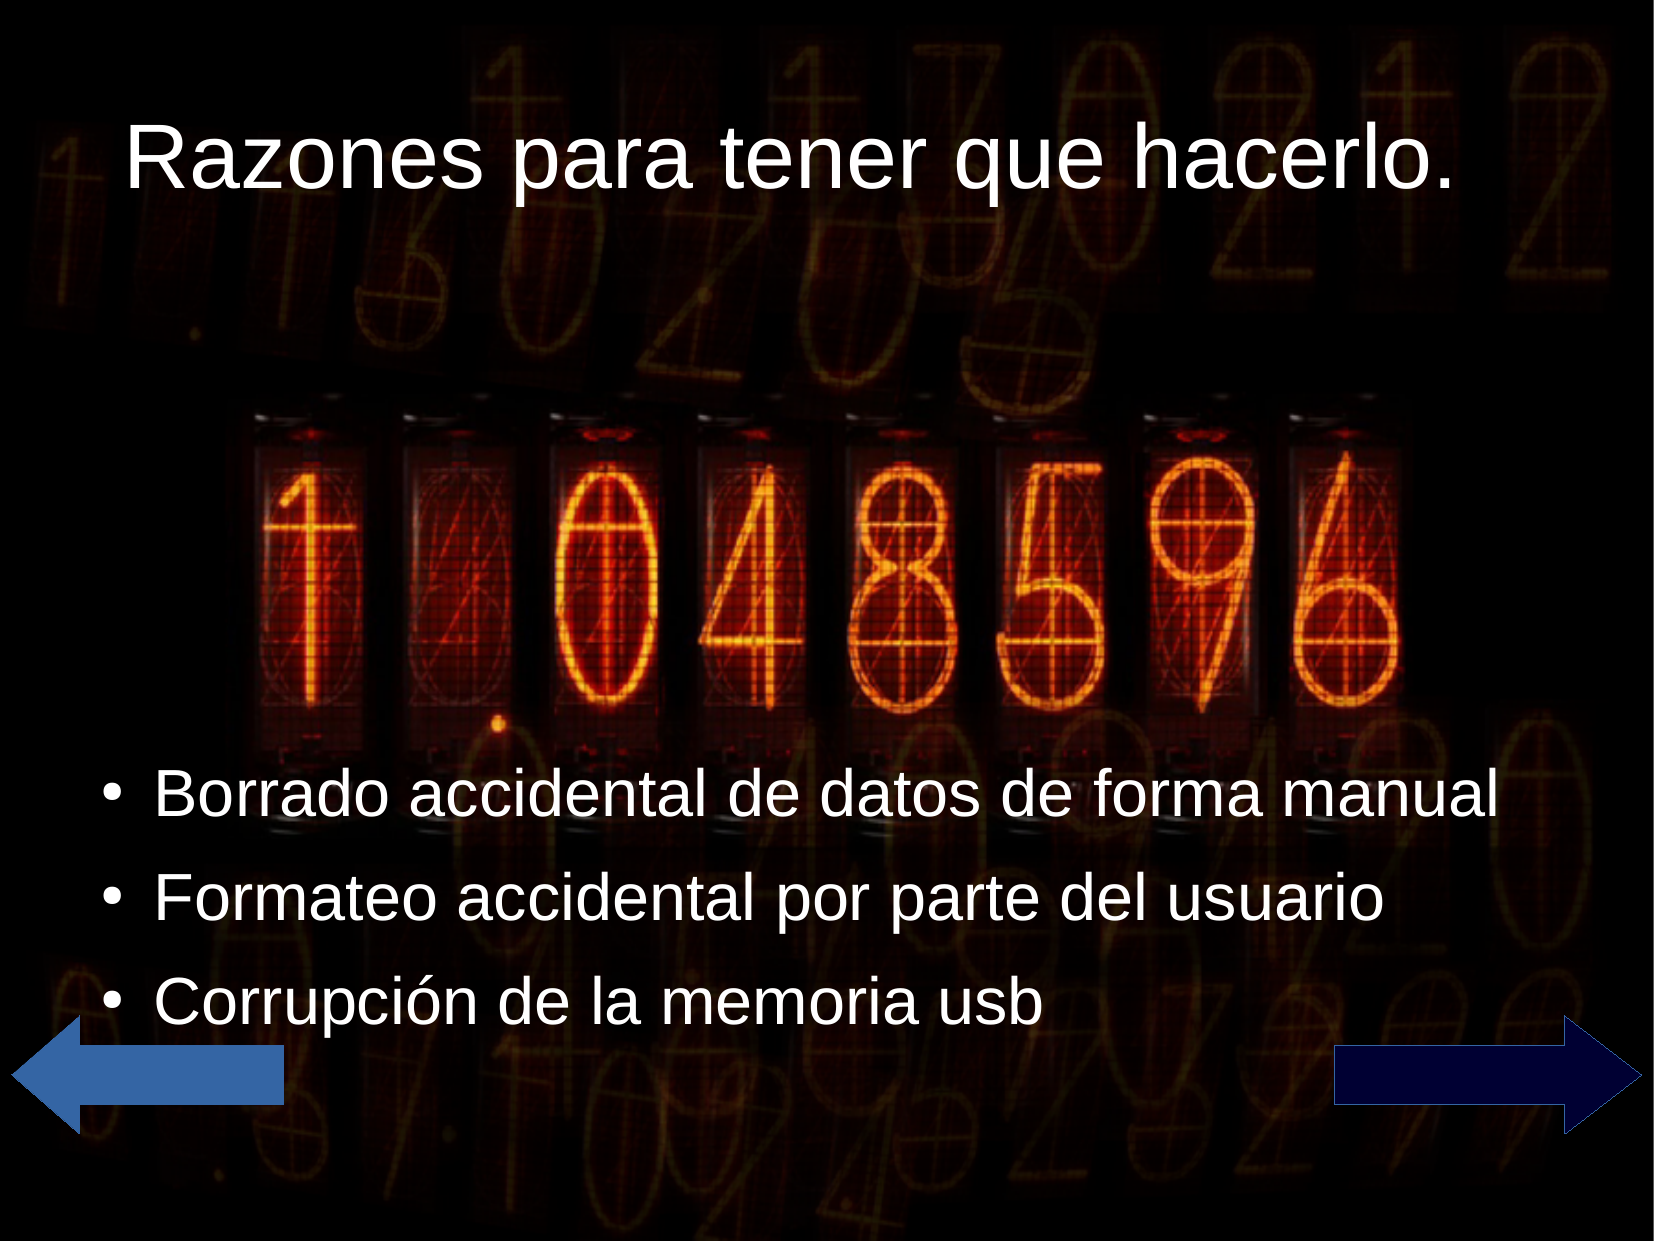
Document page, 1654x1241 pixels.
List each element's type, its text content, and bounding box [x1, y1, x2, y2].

list Borrado accidental de datos de forma manual Formateo accidental por parte del usuario Corrupción de la memoria usb [82, 755, 1571, 1241]
picture [0, 0, 1654, 1241]
title Razones para tener que hacerlo. [47, 52, 1536, 260]
